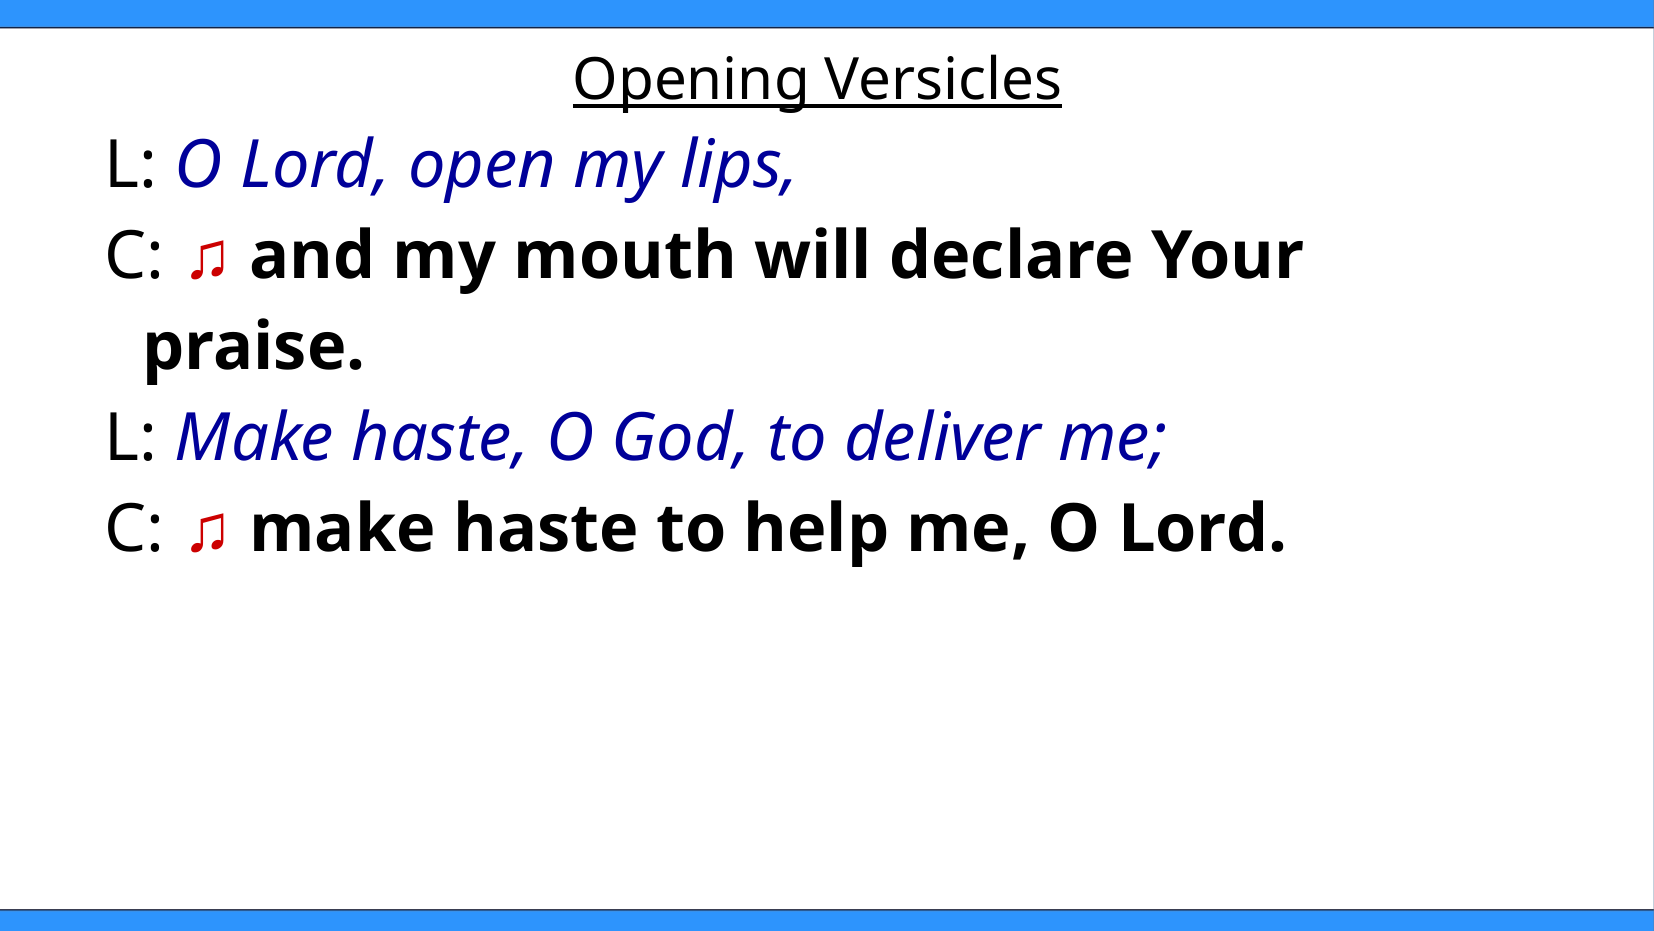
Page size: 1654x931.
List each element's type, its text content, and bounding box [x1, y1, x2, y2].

text_box Opening Versicles L: O Lord, open my lips, C: ♫ and my mouth will declare Your praise. L: Make haste, O God, to deliver me; C: ♫ make haste to help me, O Lord. [90, 30, 1546, 511]
picture [0, 0, 1654, 931]
